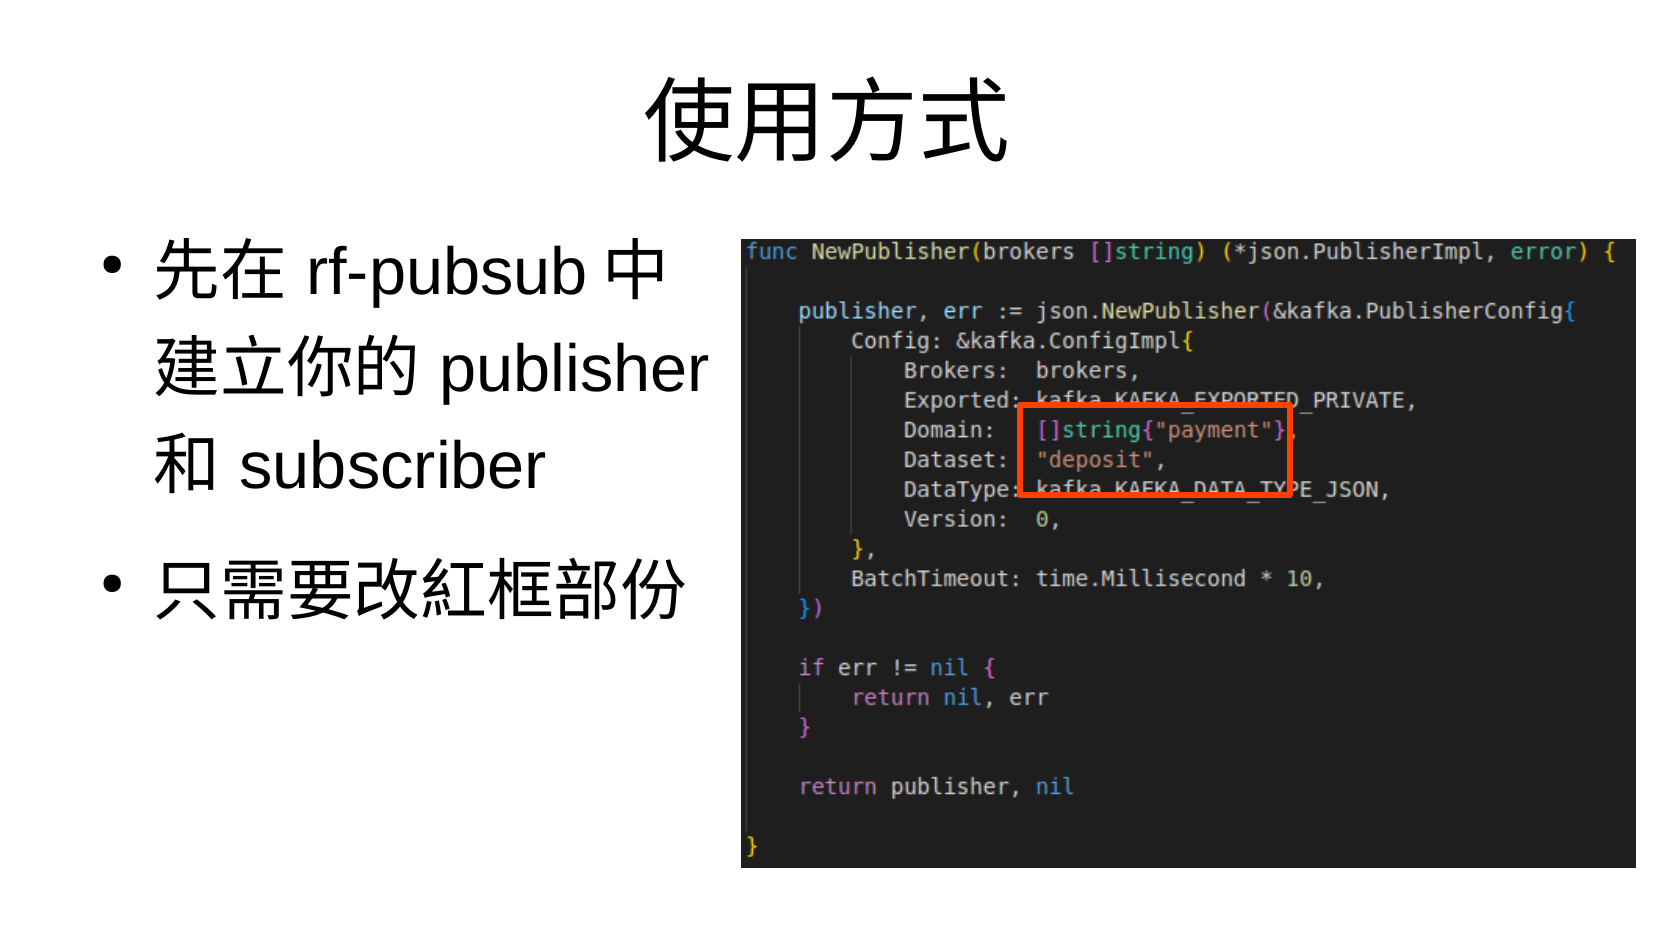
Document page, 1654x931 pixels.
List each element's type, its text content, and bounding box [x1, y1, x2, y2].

list 先在rf-pubsub中建立你的publisher和subscriber 只需要改紅框部份 [82, 217, 736, 758]
title 使用方式 [82, 37, 1571, 193]
picture [741, 239, 1636, 869]
